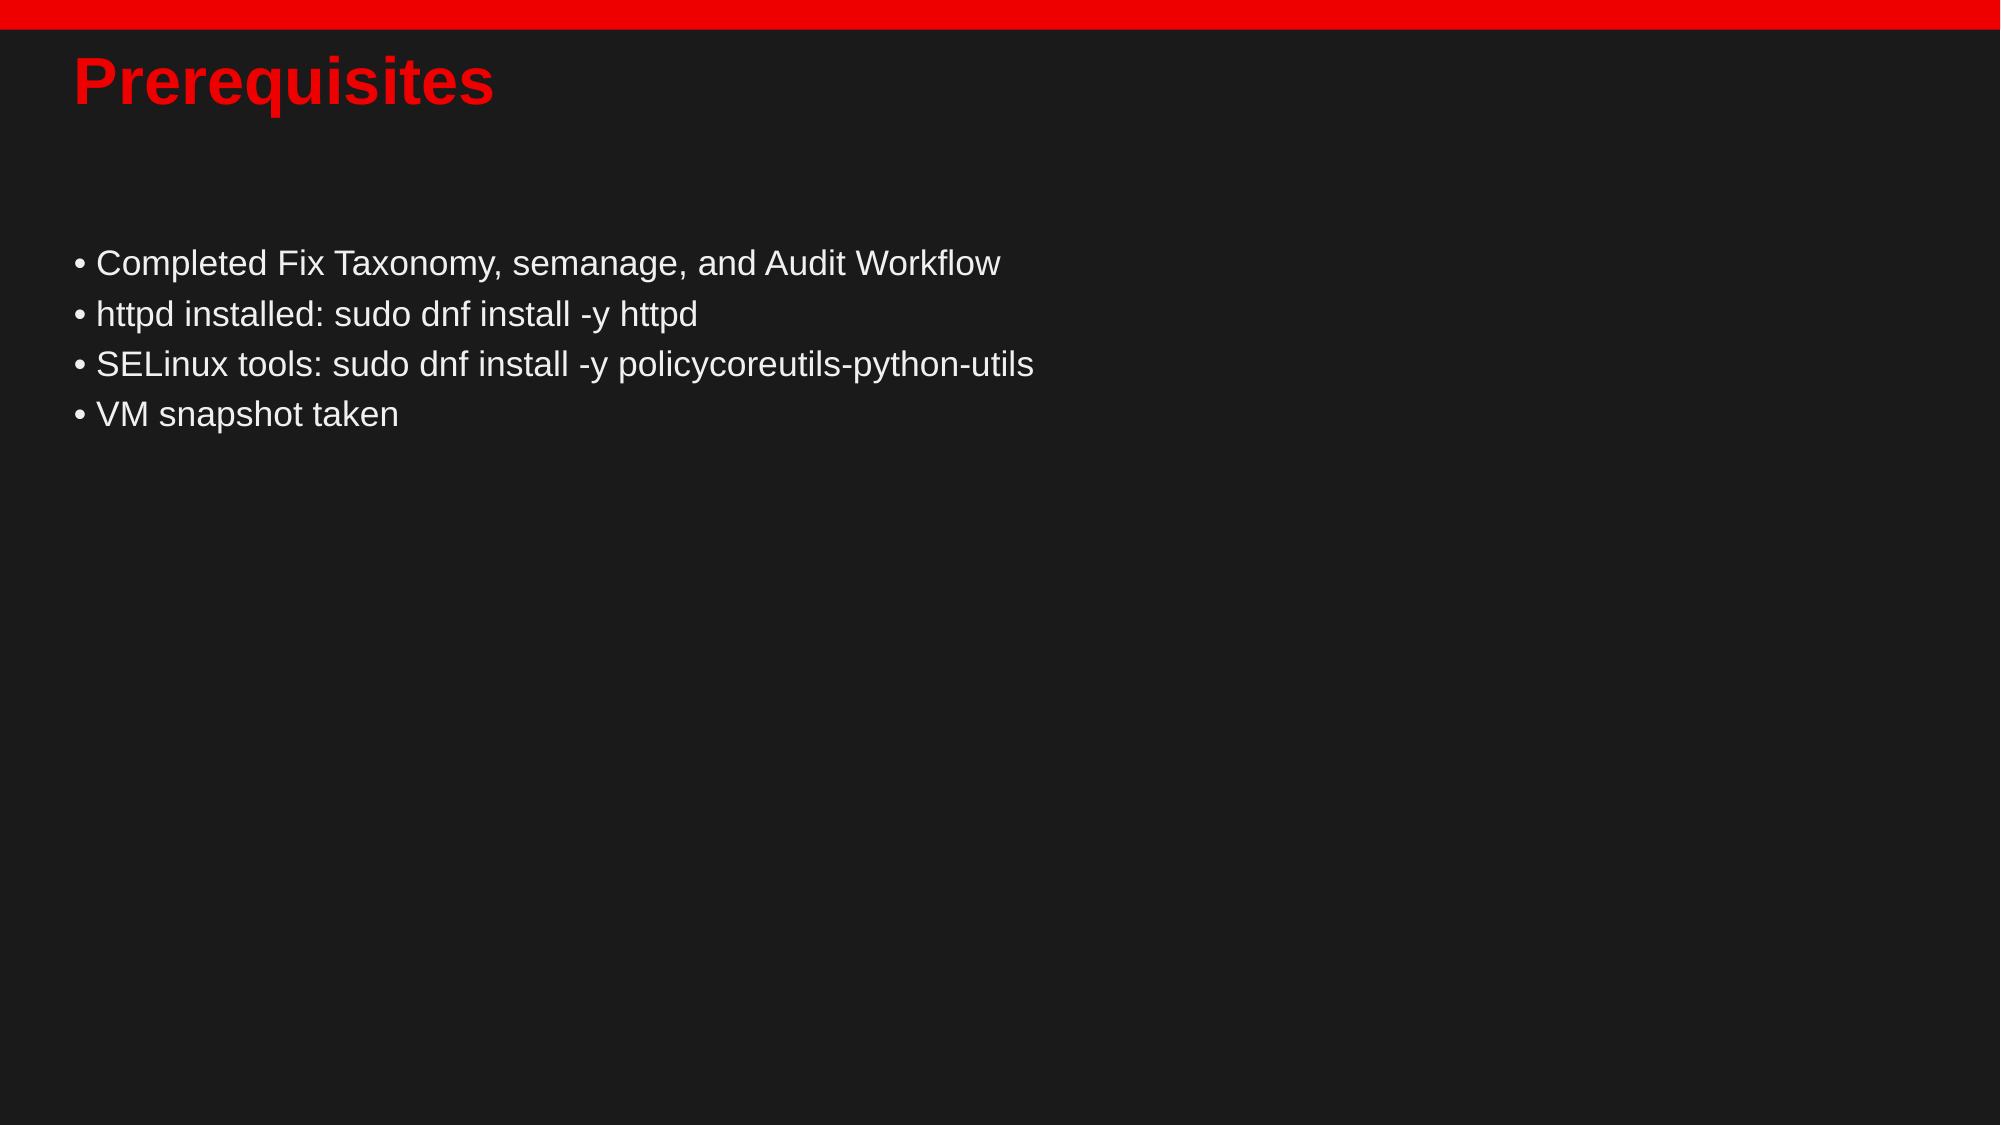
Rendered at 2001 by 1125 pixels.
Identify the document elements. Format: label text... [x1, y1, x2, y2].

text_box [0, 0, 2001, 30]
text_box • Completed Fix Taxonomy, semanage, and Audit Workflow • httpd installed: sudo dnf install -y httpd • SELinux tools: sudo dnf install -y policycoreutils-python-utils • VM snapshot taken [59, 236, 1942, 1037]
text_box Prerequisites [59, 36, 1942, 208]
